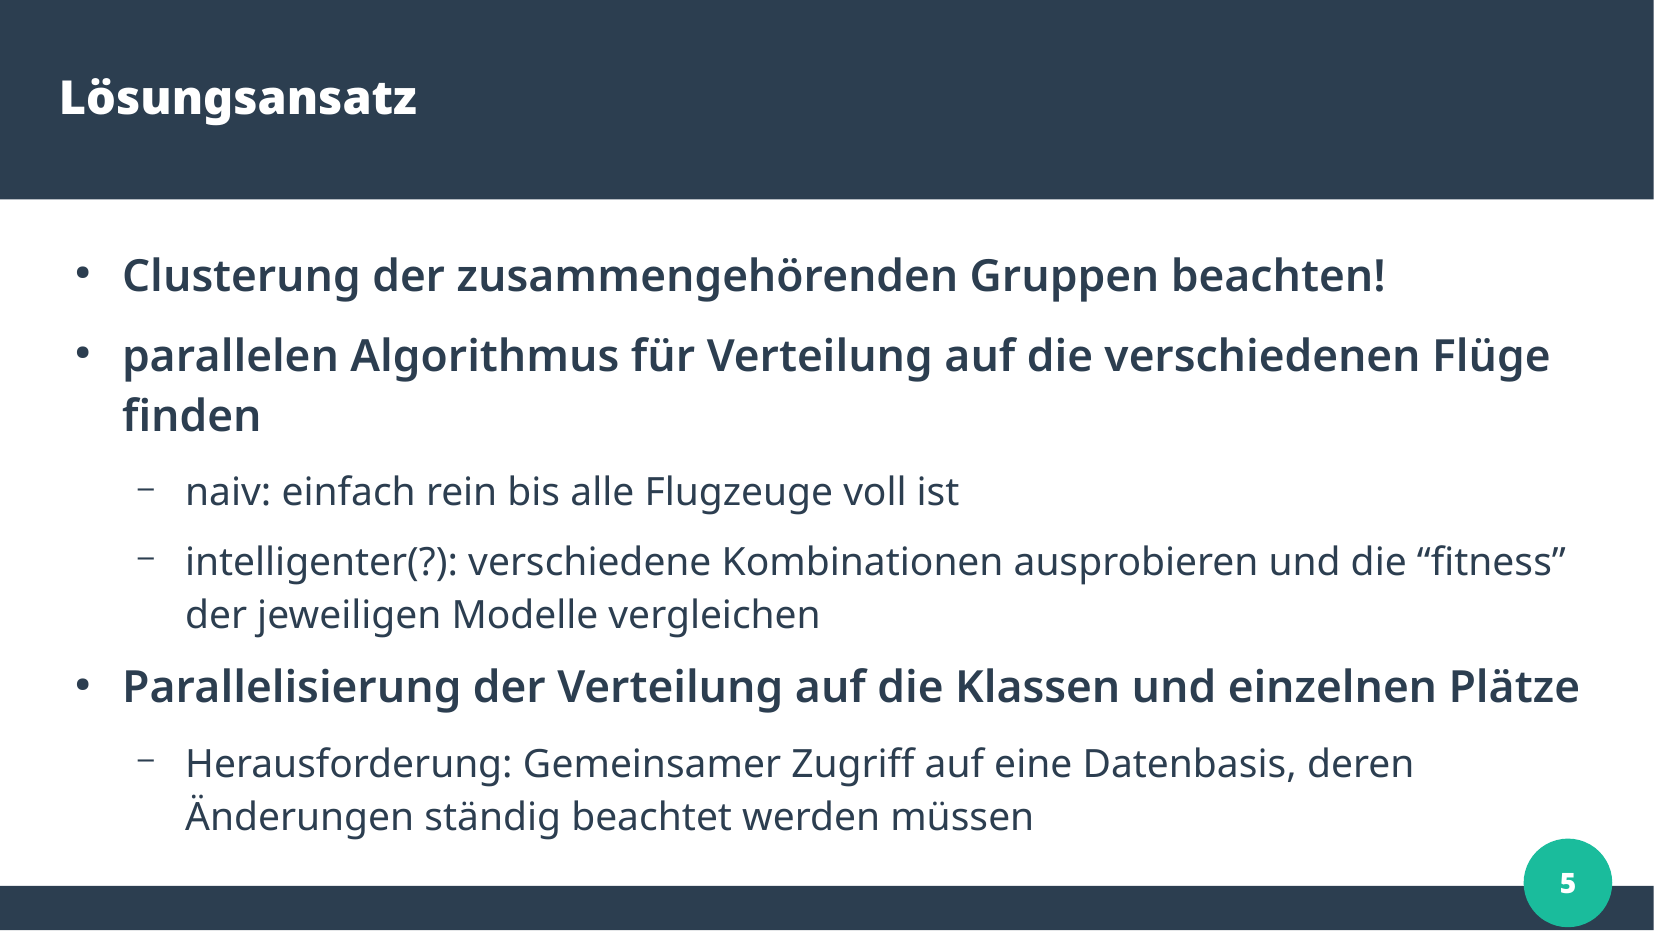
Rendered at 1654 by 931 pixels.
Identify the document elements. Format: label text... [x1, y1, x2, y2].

title Lösungsansatz [59, 37, 1595, 155]
list Clusterung der zusammengehörenden Gruppen beachten! parallelen Algorithmus für Verteilung auf die verschiedenen Flüge finden naiv: einfach rein bis alle Flugzeuge voll ist intelligenter(?): verschiedene Kombinationen ausprobieren und die “fitness” der jeweiligen Modelle vergleichen Parallelisierung der Verteilung auf die Klassen und einzelnen Plätze Herausforderung: Gemeinsamer Zugriff auf eine Datenbasis, deren Änderungen ständig beachtet werden müssen [59, 243, 1595, 864]
